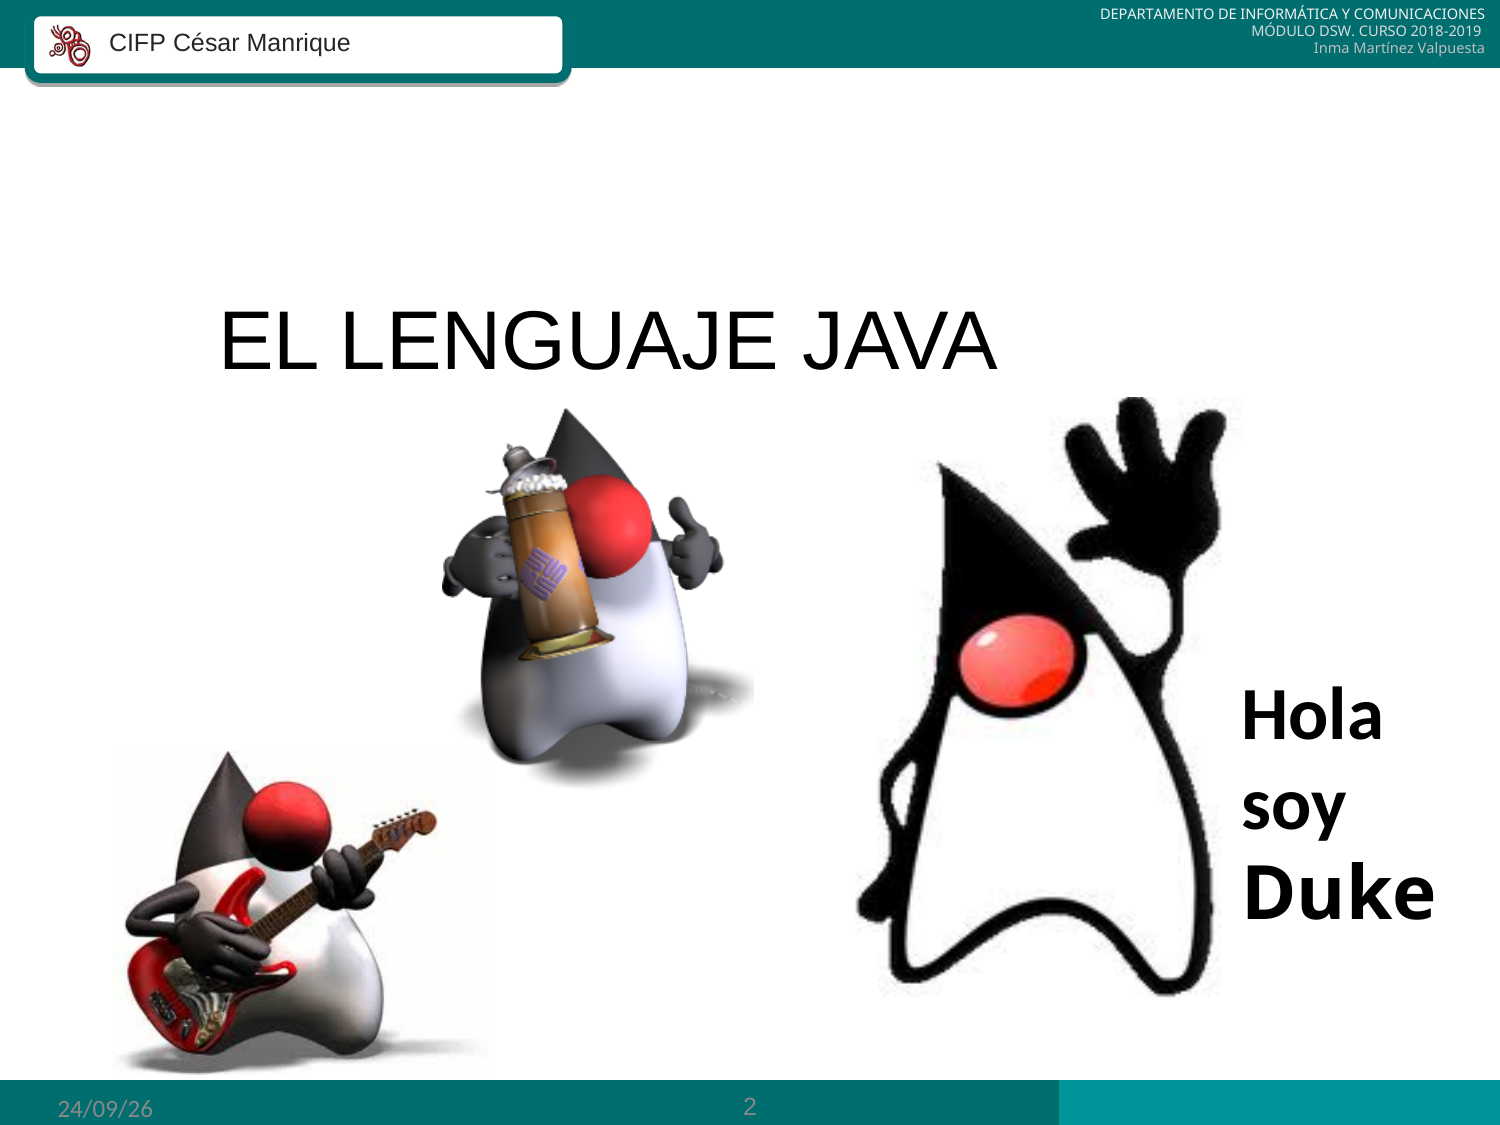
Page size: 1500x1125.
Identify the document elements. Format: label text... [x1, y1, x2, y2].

picture [112, 397, 1353, 1075]
title EL LENGUAJE JAVA [76, 278, 1105, 717]
text_box <número> [512, 1082, 988, 1125]
text_box 18/09/18 [42, 1085, 344, 1125]
text_box Hola soy Duke [1226, 656, 1452, 943]
picture [47, 23, 93, 67]
